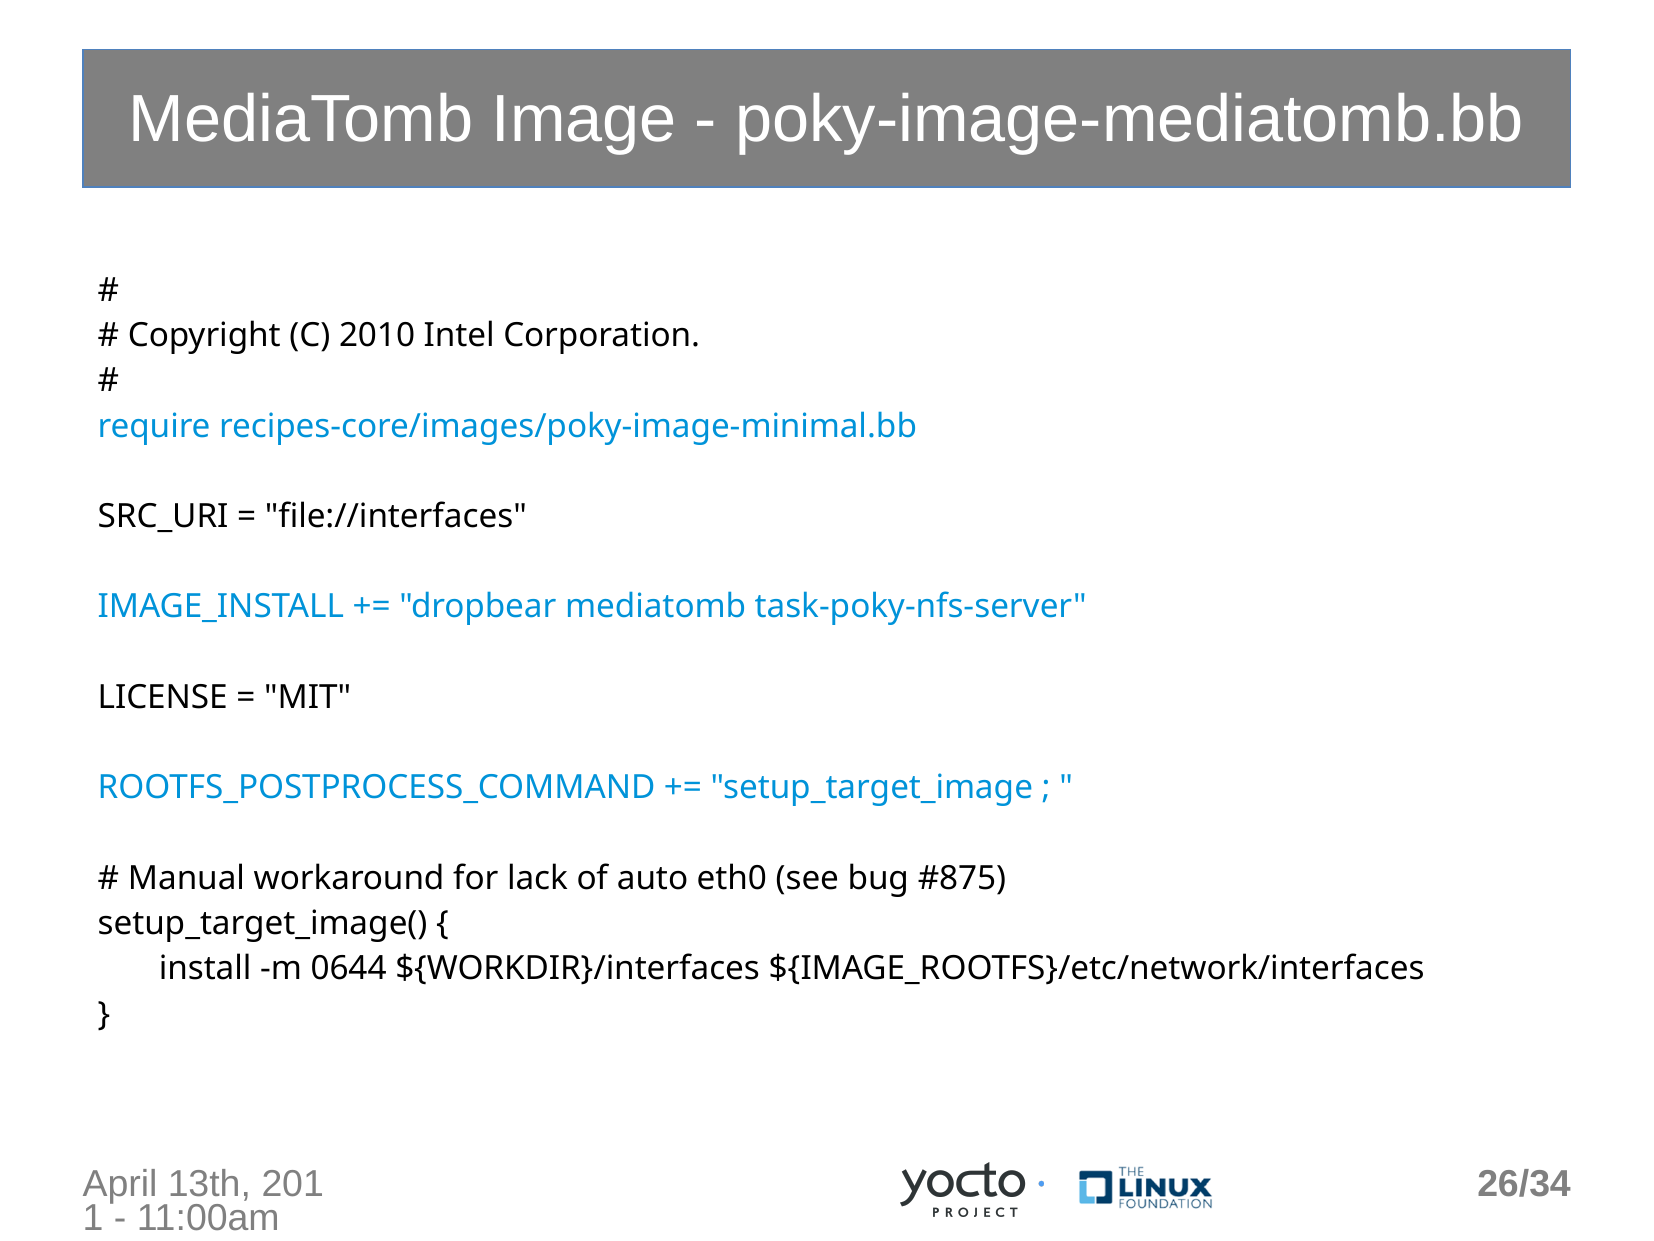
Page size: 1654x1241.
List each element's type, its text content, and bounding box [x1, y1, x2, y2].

picture [1075, 1162, 1215, 1211]
text_box # # Copyright (C) 2010 Intel Corporation. # require recipes-core/images/poky-image-minimal.bb SRC_URI = "file://interfaces" IMAGE_INSTALL += "dropbear mediatomb task-poky-nfs-server" LICENSE = "MIT" ROOTFS_POSTPROCESS_COMMAND += "setup_target_image ; " # Manual workaround for lack of auto eth0 (see bug #875) setup_target_image() { install -m 0644 ${WORKDIR}/interfaces ${IMAGE_ROOTFS}/etc/network/interfaces } [82, 258, 1580, 988]
picture [900, 1162, 1044, 1217]
title MediaTomb Image - poky-image-mediatomb.bb [82, 56, 1571, 181]
